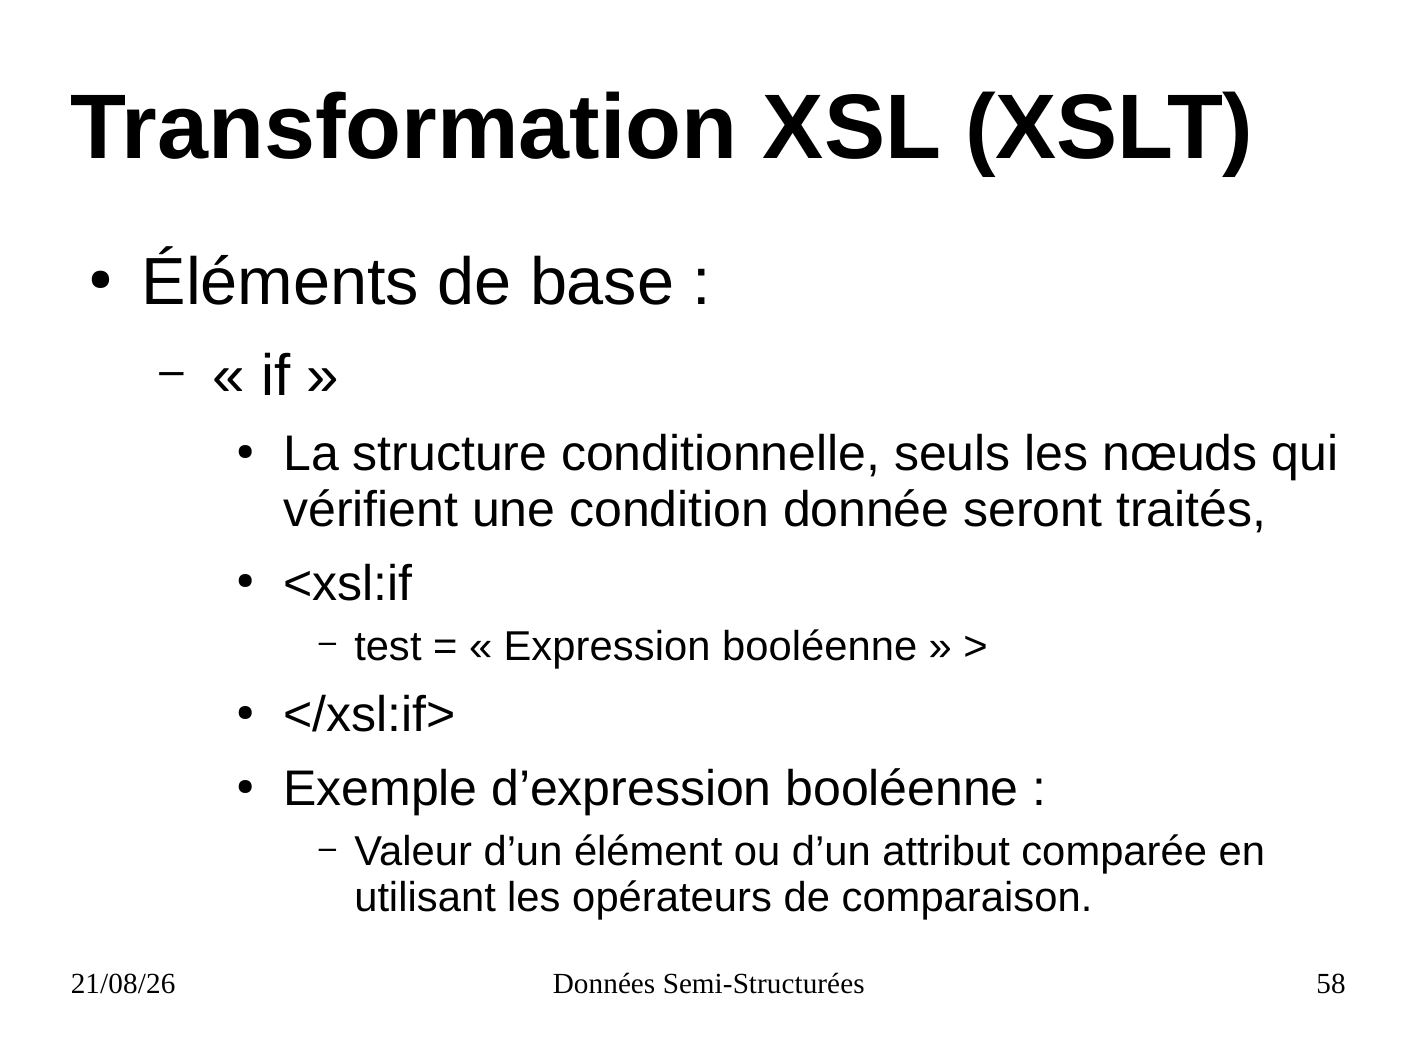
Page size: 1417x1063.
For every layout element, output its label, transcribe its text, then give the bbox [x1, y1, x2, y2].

list Éléments de base : « if » La structure conditionnelle, seuls les nœuds qui vérifient une condition donnée seront traités, <xsl:if test = « Expression booléenne » > </xsl:if> Exemple d’expression booléenne : Valeur d’un élément ou d’un attribut comparée en utilisant les opérateurs de comparaison. [70, 244, 1346, 925]
title Transformation XSL (XSLT) [70, 42, 1346, 212]
